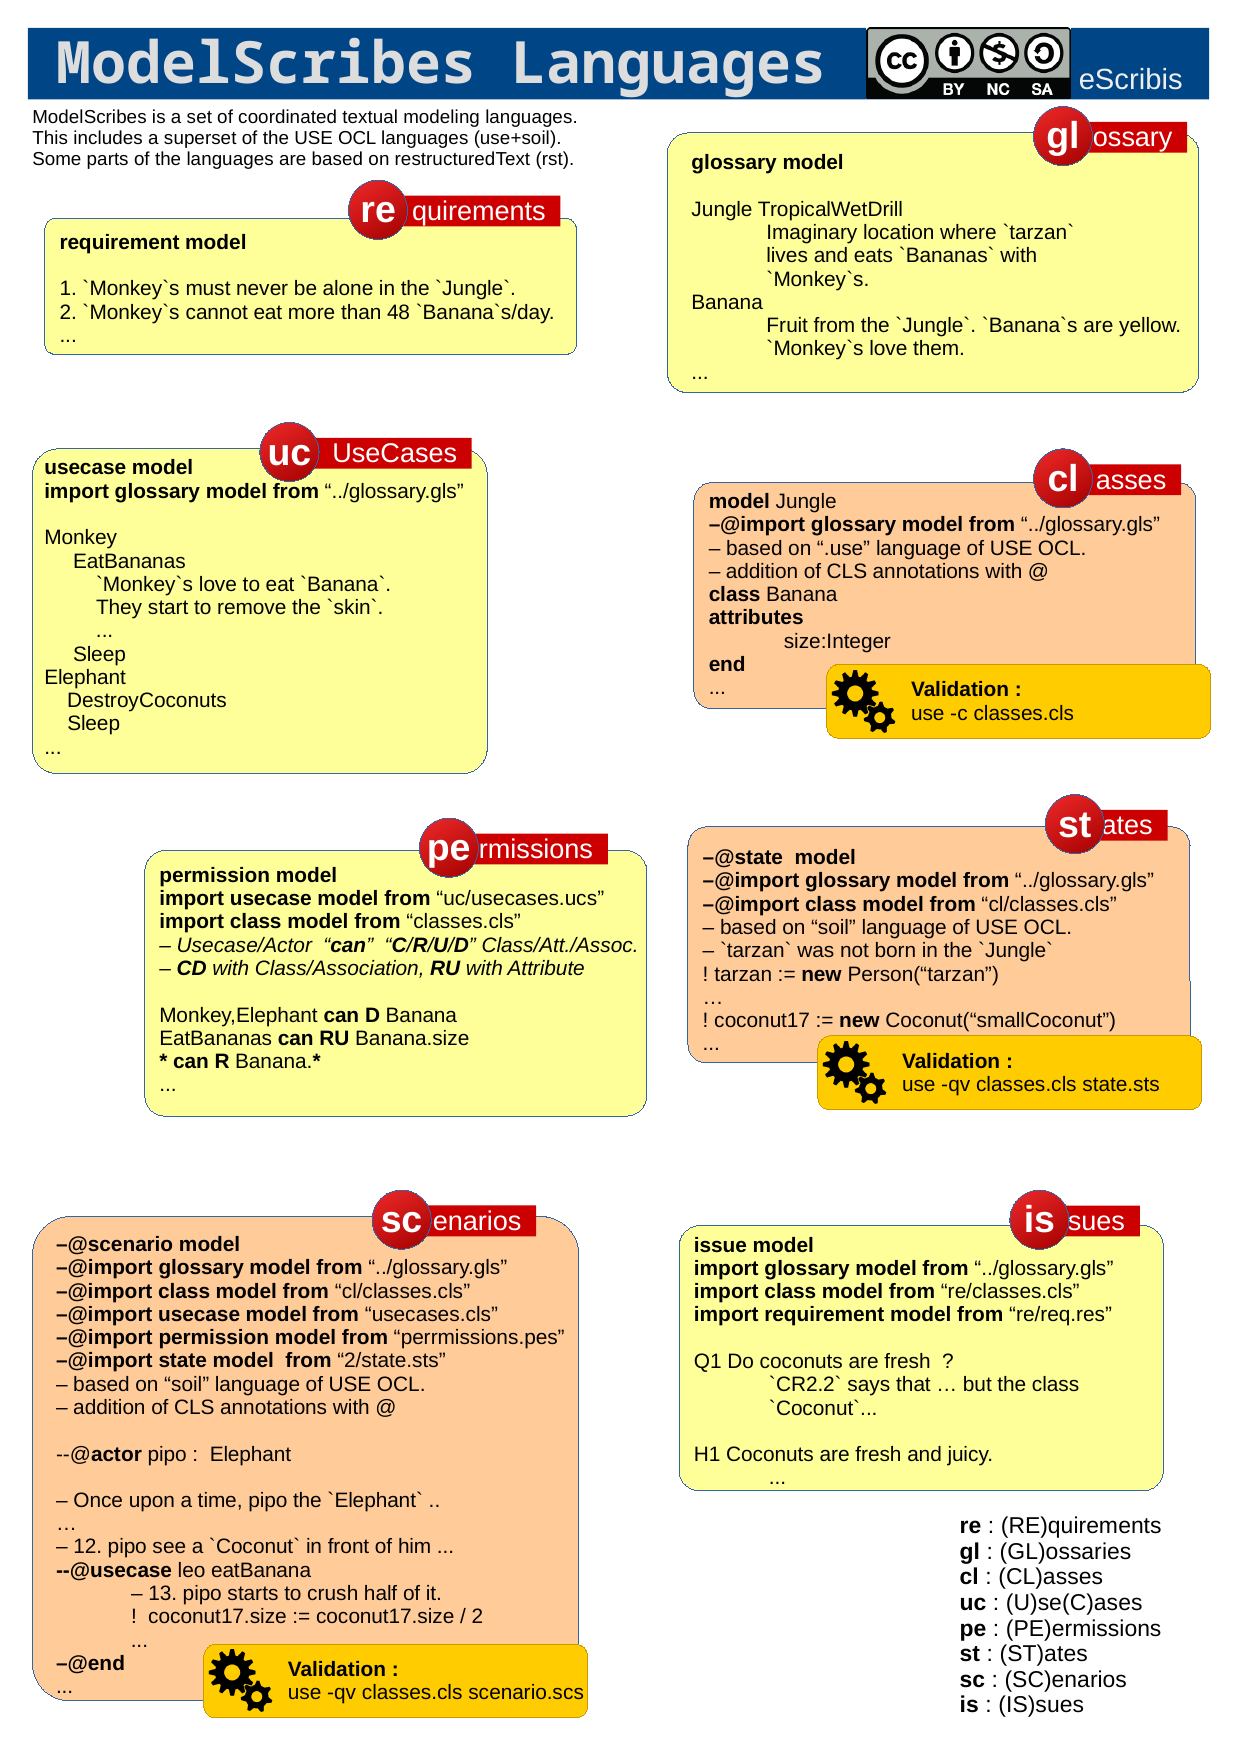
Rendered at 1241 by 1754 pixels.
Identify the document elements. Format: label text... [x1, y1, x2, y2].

text_box st [1045, 794, 1105, 854]
text_box Validation : use -qv classes.cls scenario.scs [278, 1650, 603, 1712]
text_box tates [1100, 809, 1168, 841]
text_box enarios [427, 1205, 537, 1237]
text_box [46, 218, 351, 223]
text_box asses [1088, 464, 1182, 496]
text_box pe [419, 818, 479, 878]
text_box [689, 826, 1048, 838]
text_box ModelScribes is a set of coordinated textual modeling languages. This includes a superset of the USE OCL languages (use+soil). Some parts of the languages are based on restructuredText (rst). [17, 98, 618, 177]
text_box glossary model Jungle TropicalWetDrill Imaginary location where `tarzan` lives and eats `Bananas` with `Monkey`s. Banana Fruit from the `Jungle`. `Banana`s are yellow. `Monkey`s love them. ... [676, 143, 1223, 393]
text_box permission model import usecase model from “uc/usecases.ucs” import class model from “classes.cls” – Usecase/Actor “can” “C/R/U/D” Class/Att./Assoc. – CD with Class/Association, RU with Attribute Monkey,Elephant can D Banana EatBananas can RU Banana.size * can R Banana.* ... [144, 856, 662, 1151]
text_box [667, 132, 1034, 389]
picture [817, 1035, 892, 1110]
text_box [1188, 135, 1197, 143]
text_box [561, 218, 575, 223]
text_box eScribis [1052, 56, 1209, 104]
text_box [1071, 27, 1210, 100]
text_box gl [1033, 106, 1093, 166]
text_box [278, 1712, 586, 1718]
text_box [278, 1644, 586, 1650]
text_box Validation : use -qv classes.cls state.sts [892, 1042, 1217, 1104]
text_box quirements [403, 195, 561, 227]
text_box [1168, 826, 1189, 838]
text_box [46, 1216, 372, 1225]
text_box cl [1033, 448, 1093, 508]
text_box ModelScribes Languages [6, 17, 842, 103]
text_box requirement model 1. `Monkey`s must never be alone in the `Jungle`. 2. `Monkey`s cannot eat more than 48 `Banana`s/day. ... [44, 223, 591, 355]
text_box sues [1065, 1205, 1140, 1237]
text_box re [348, 180, 408, 240]
text_box [608, 850, 641, 856]
text_box [901, 732, 1210, 739]
text_box [537, 1216, 565, 1225]
text_box [901, 664, 1209, 670]
text_box ossary [1088, 121, 1188, 153]
text_box [892, 1104, 1200, 1110]
text_box usecase model import glossary model from “../glossary.gls” Monkey EatBananas `Monkey`s love to eat `Banana`. They start to remove the `skin`. ... Sleep Elephant DestroyCoconuts Sleep ... [29, 448, 502, 767]
text_box UseCases [315, 437, 472, 469]
text_box sc [372, 1190, 432, 1250]
picture [866, 27, 1071, 99]
text_box –@scenario model –@import glossary model from “../glossary.gls” –@import class model from “cl/classes.cls” –@import usecase model from “usecases.cls” –@import permission model from “perrmissions.pes” –@import state model from “2/state.sts” – based on “soil” language of USE OCL. – addition of CLS annotations with @ --@actor pipo : Elephant – Once upon a time, pipo the `Elephant` .. … – 12. pipo see a `Coconut` in front of him ... --@usecase leo eatBanana – 13. pipo starts to crush half of it. ! coconut17.size := coconut17.size / 2 ... –@end ... [41, 1225, 618, 1706]
text_box [151, 850, 420, 856]
text_box rmissions [474, 833, 608, 865]
text_box [40, 767, 479, 774]
text_box re : (RE)quirements gl : (GL)ossaries cl : (CL)asses uc : (U)se(C)ases pe : (PE)ermissions st : (ST)ates sc : (SC)enarios is : (IS)sues [944, 1505, 1184, 1725]
text_box [32, 1230, 41, 1687]
text_box [892, 1035, 1201, 1042]
text_box –@state model –@import glossary model from “../glossary.gls” –@import class model from “cl/classes.cls” – based on “soil” language of USE OCL. – `tarzan` was not born in the `Jungle` ! tarzan := new Person(“tarzan”) … ! coconut17 := new Coconut(“smallCoconut”) ... [687, 838, 1205, 1087]
text_box is [1009, 1190, 1070, 1250]
picture [826, 664, 901, 739]
text_box Validation : use -c classes.cls [901, 670, 1241, 732]
text_box uc [259, 422, 320, 482]
text_box issue model import glossary model from “../glossary.gls” import class model from “re/classes.cls” import requirement model from “re/req.res” Q1 Do coconuts are fresh ? `CR2.2` says that … but the class `Coconut`... H1 Coconuts are fresh and juicy. ... [679, 1225, 1182, 1497]
picture [203, 1643, 278, 1718]
text_box [842, 27, 1052, 100]
text_box model Jungle –@import glossary model from “../glossary.gls” – based on “.use” language of USE OCL. – addition of CLS annotations with @ class Banana attributes size:Integer end ... [693, 482, 1211, 733]
